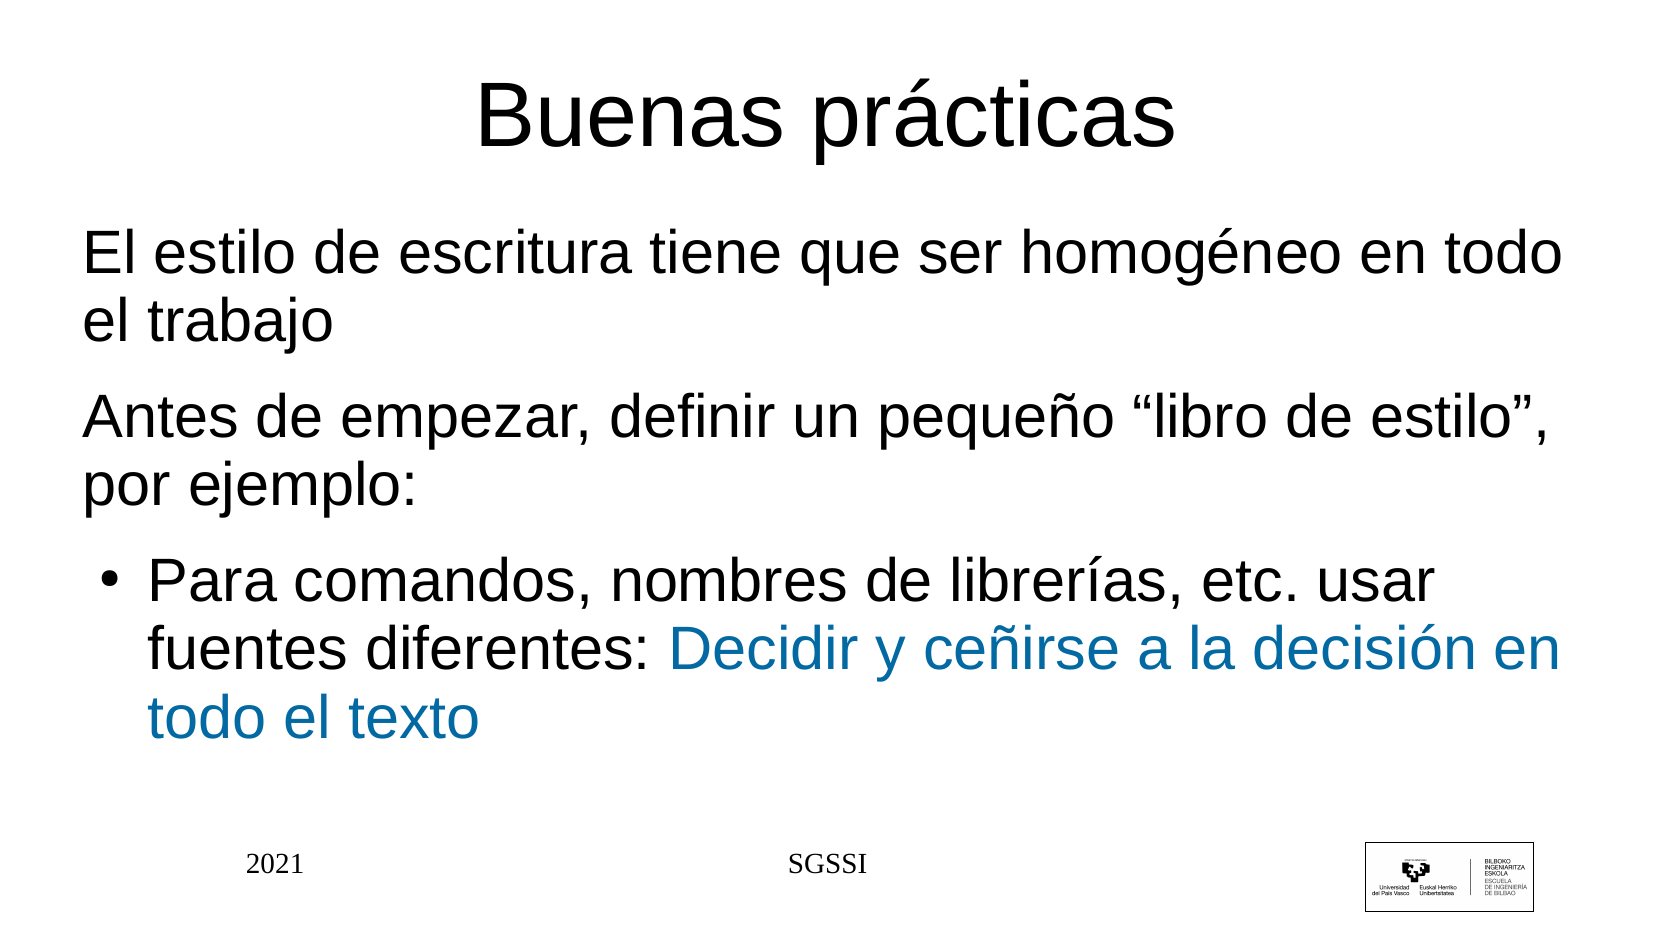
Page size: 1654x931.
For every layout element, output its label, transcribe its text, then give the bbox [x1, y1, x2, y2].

picture [1366, 843, 1533, 911]
title Buenas prácticas [82, 37, 1571, 193]
list El estilo de escritura tiene que ser homogéneo en todo el trabajo Antes de empezar, definir un pequeño “libro de estilo”, por ejemplo: Para comandos, nombres de librerías, etc. usar fuentes diferentes: Decidir y ceñirse a la decisión en todo el texto [82, 217, 1571, 758]
